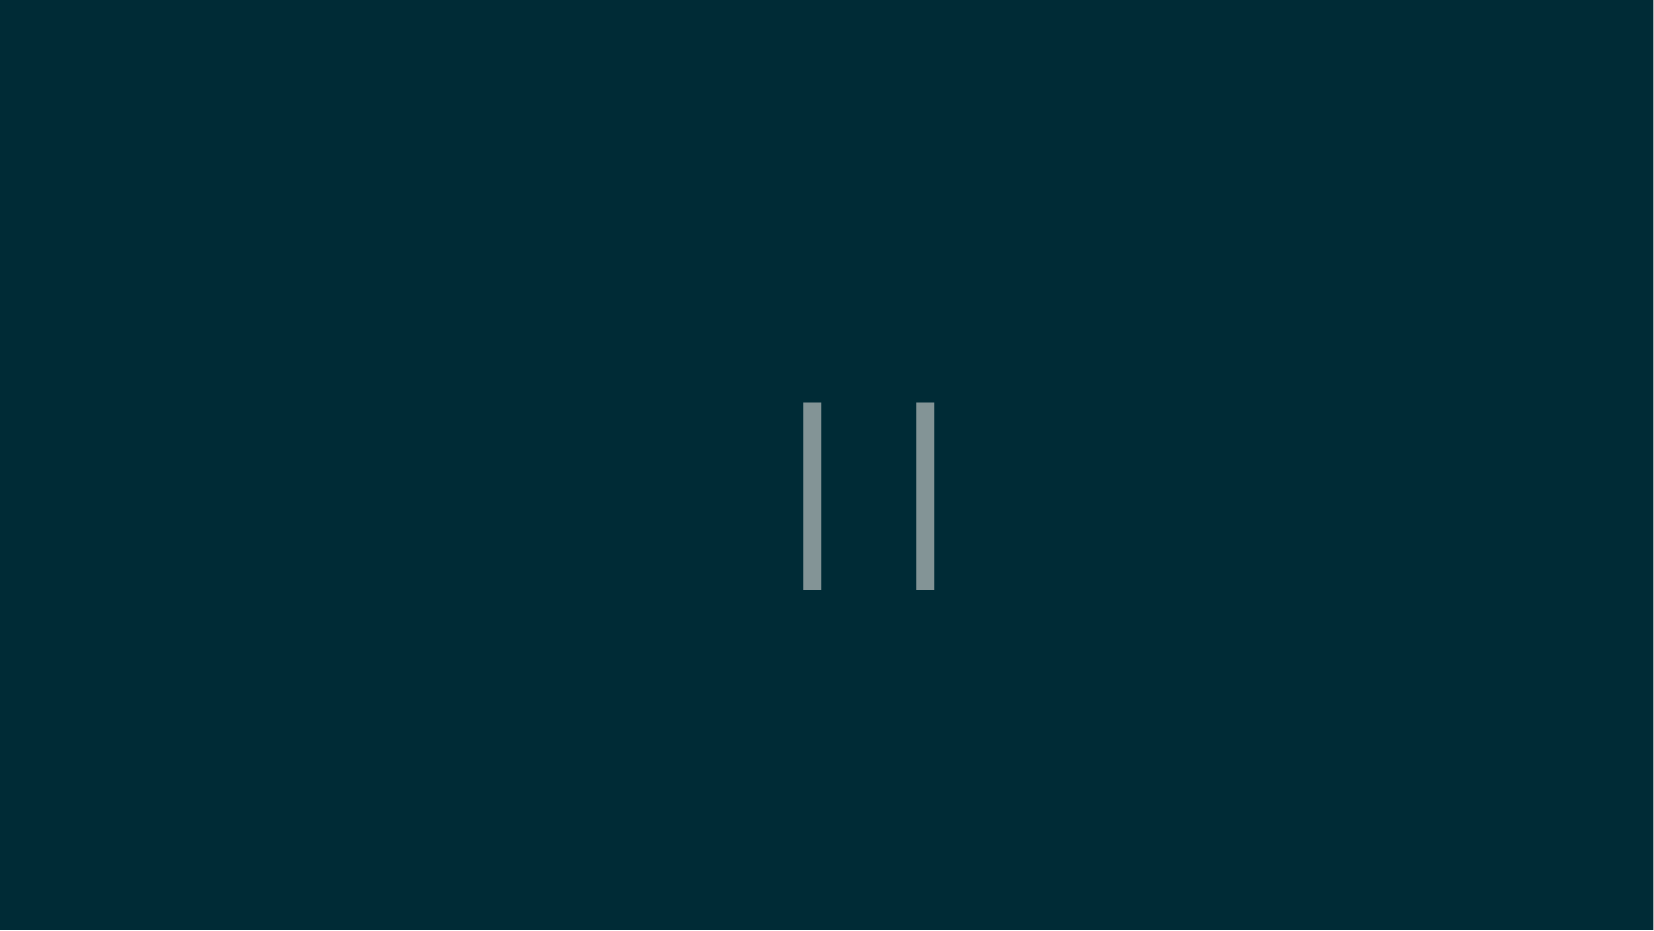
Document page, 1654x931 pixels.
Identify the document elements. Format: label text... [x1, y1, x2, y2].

list || [82, 217, 1571, 758]
